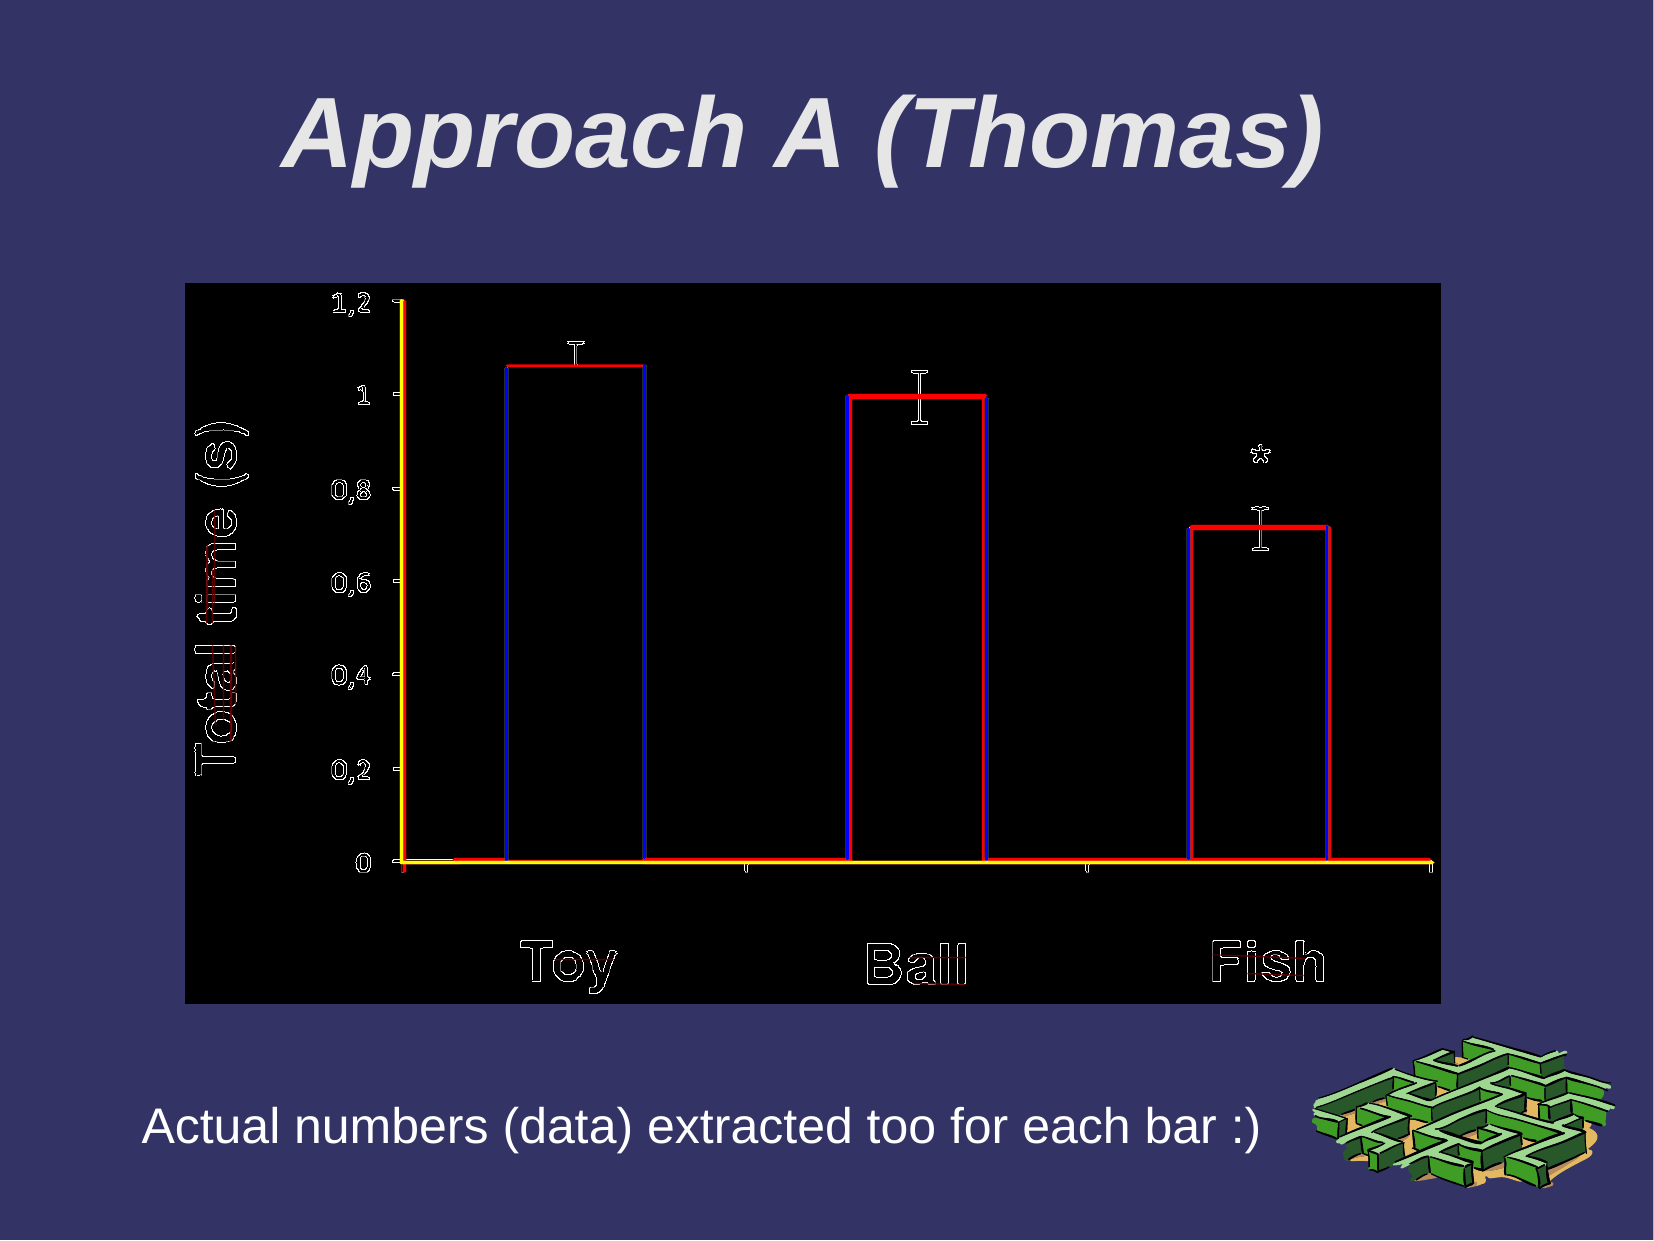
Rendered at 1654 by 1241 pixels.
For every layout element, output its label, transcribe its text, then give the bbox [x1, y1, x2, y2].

text_box Actual numbers (data) extracted too for each bar :) [141, 1098, 1263, 1155]
picture [185, 283, 1441, 1004]
title Approach A (Thomas) [11, 29, 1595, 237]
